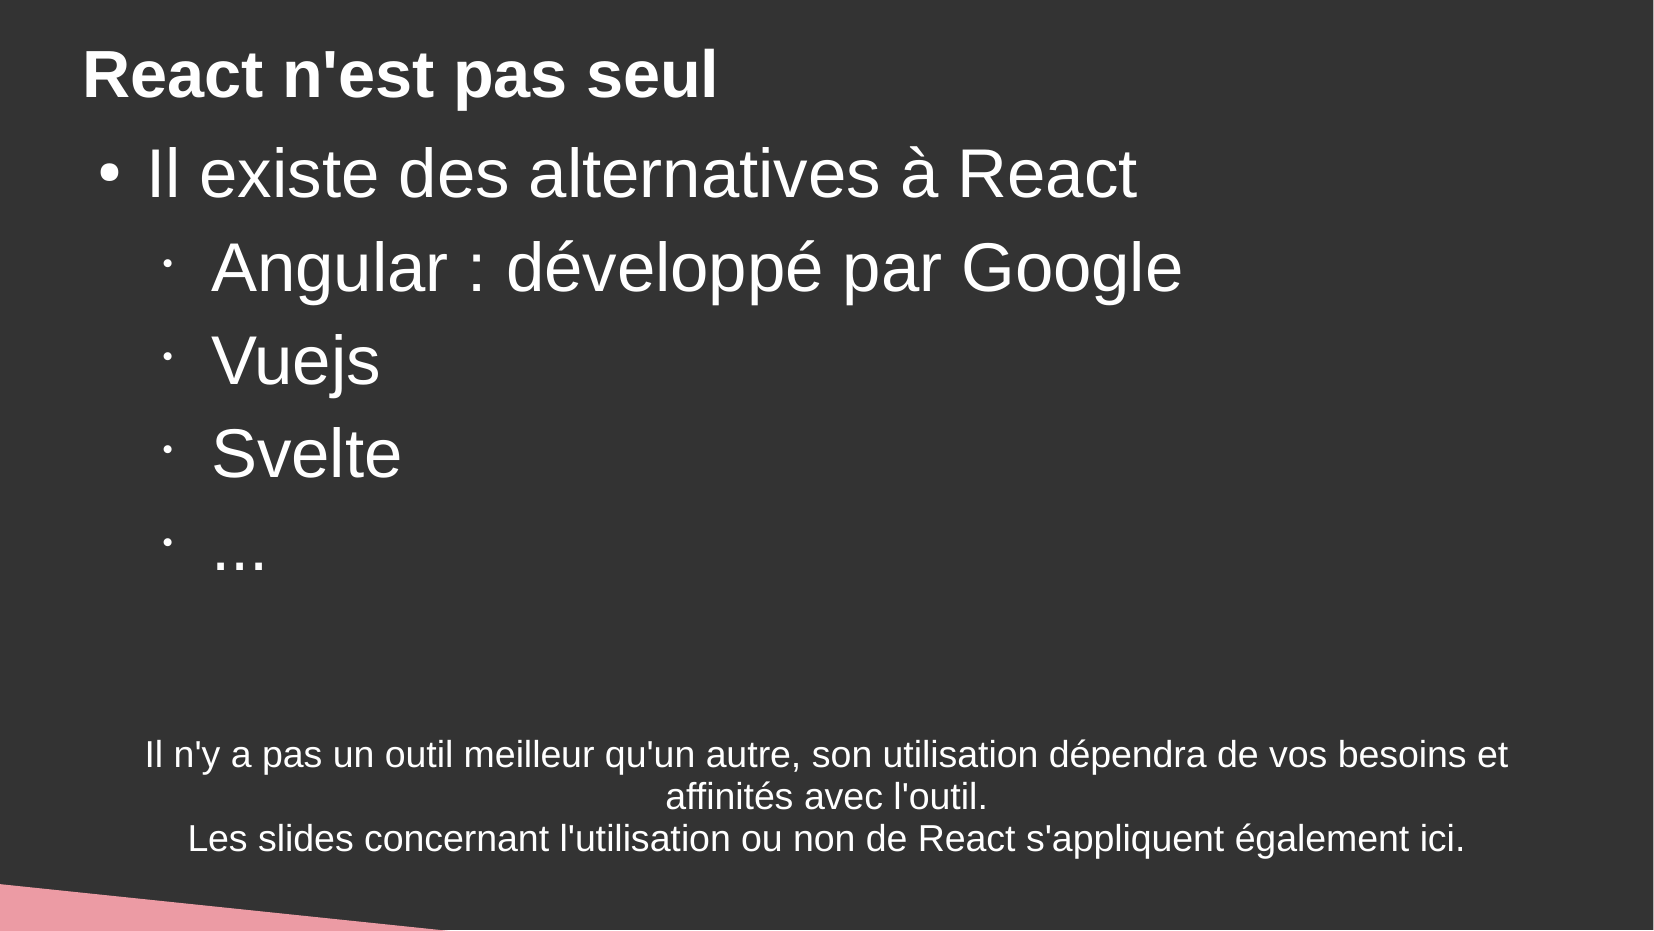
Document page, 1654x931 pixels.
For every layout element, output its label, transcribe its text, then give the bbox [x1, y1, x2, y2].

title React n'est pas seul [82, 37, 1571, 122]
text_box [0, 884, 450, 931]
list Il existe des alternatives à React Angular : développé par Google Vuejs Svelte ... [80, 135, 1620, 591]
text_box Il n'y a pas un outil meilleur qu'un autre, son utilisation dépendra de vos besoins et affinités avec l'outil. Les slides concernant l'utilisation ou non de React s'appliquent également ici. [67, 726, 1586, 868]
